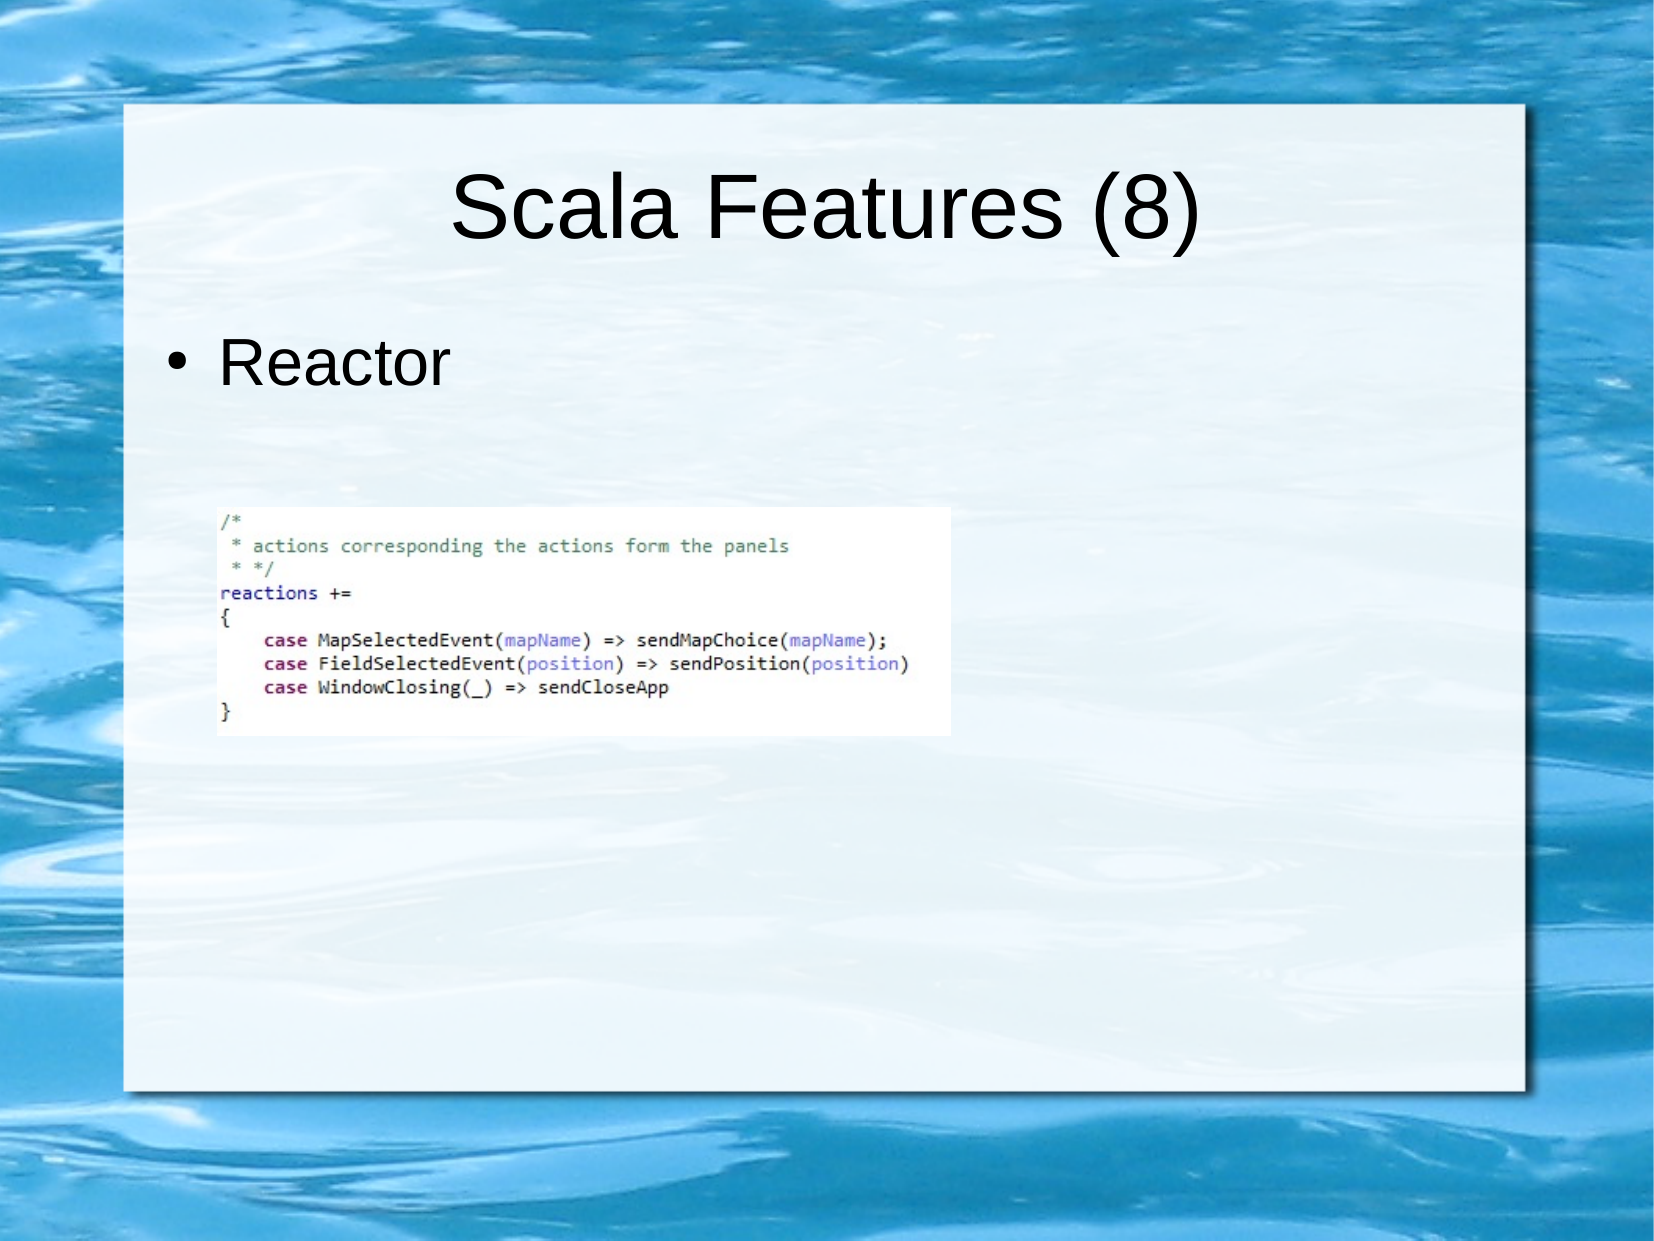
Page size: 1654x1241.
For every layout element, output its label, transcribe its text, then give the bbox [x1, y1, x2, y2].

title Scala Features (8) [147, 118, 1506, 296]
list Reactor [147, 324, 1506, 1063]
picture [0, 0, 1654, 1241]
